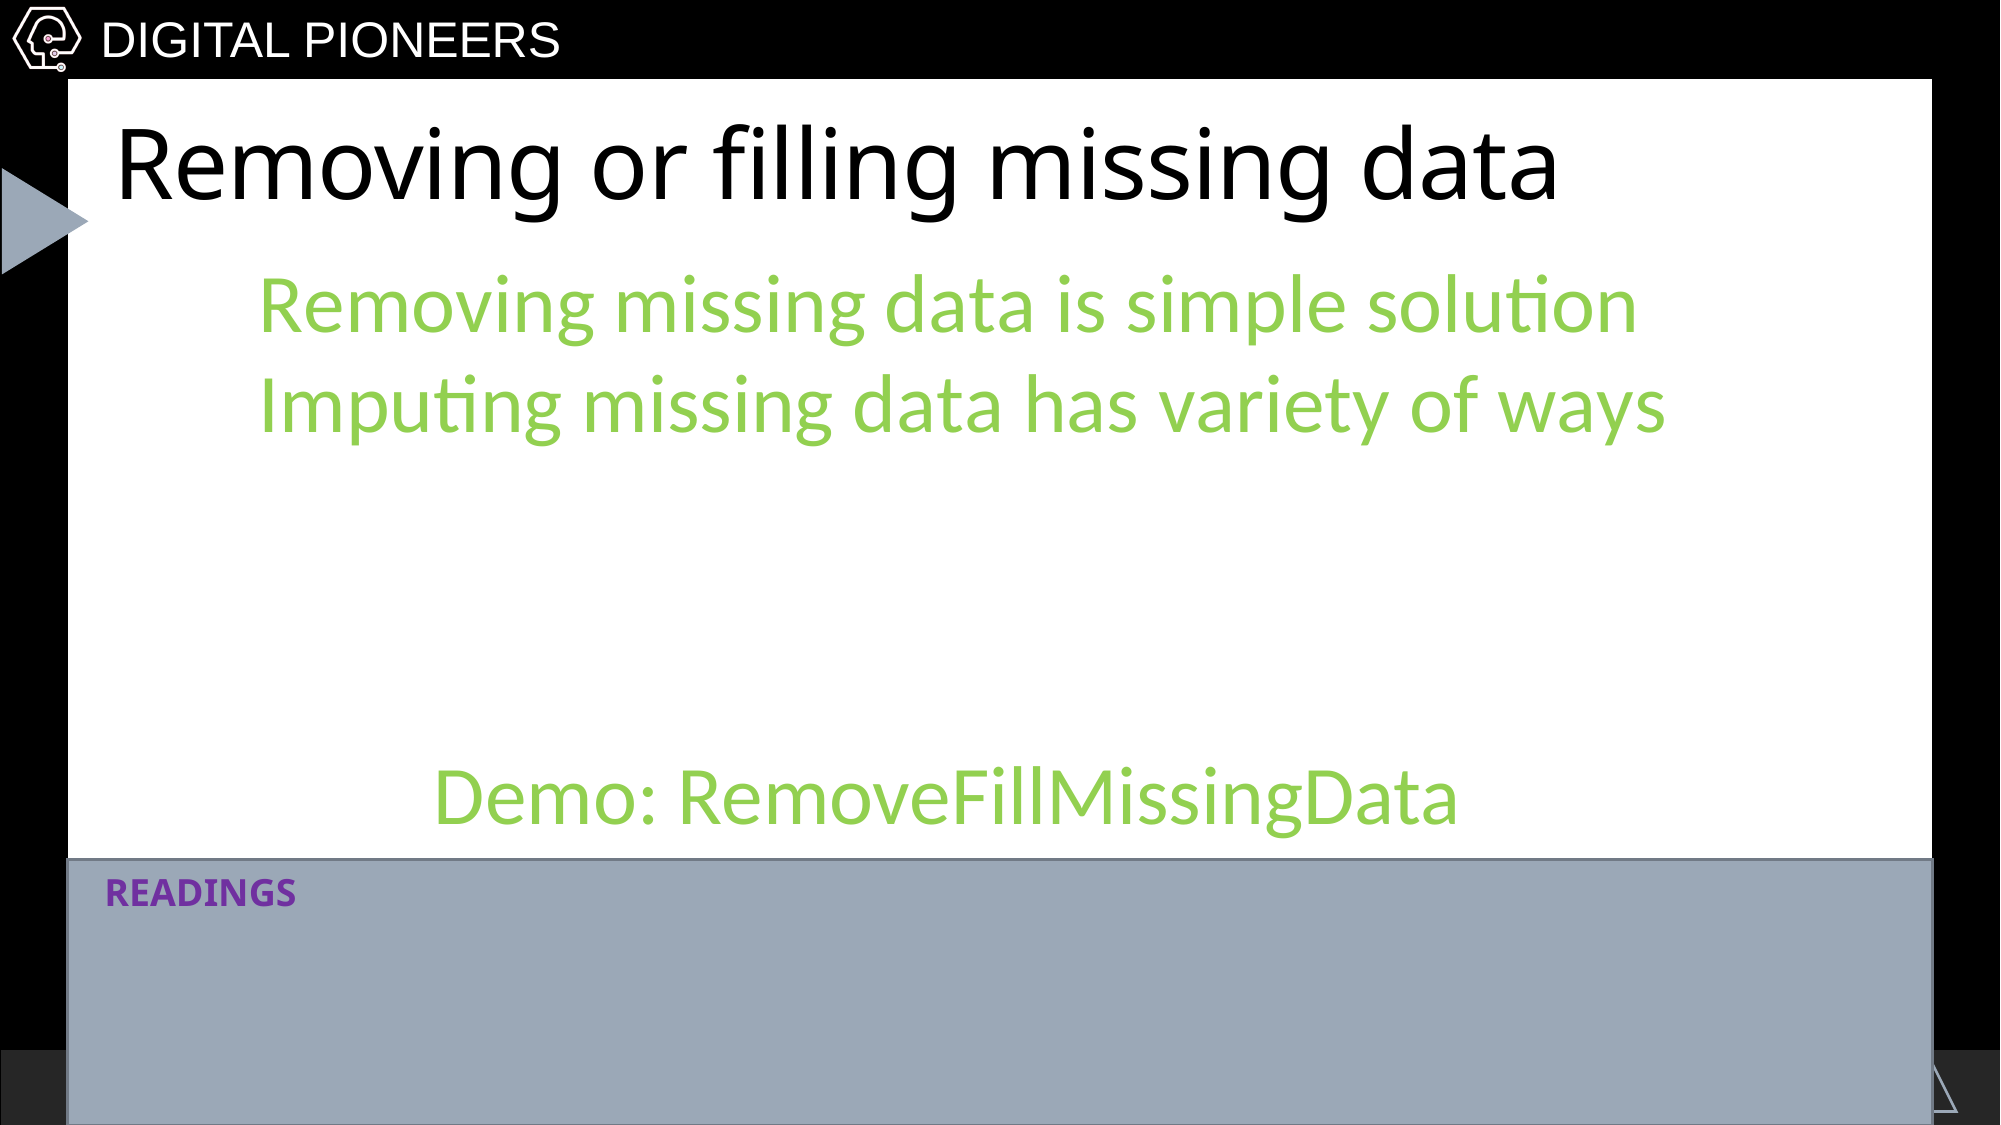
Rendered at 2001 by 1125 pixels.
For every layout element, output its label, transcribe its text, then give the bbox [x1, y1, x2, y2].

text_box DIGITAL PIONEERS [85, 0, 596, 76]
text_box [68, 860, 1933, 1125]
picture [7, 5, 85, 73]
text_box READINGS [89, 861, 326, 922]
text_box Removing missing data is simple solution Imputing missing data has variety of ways [150, 242, 1749, 561]
text_box Demo: RemoveFillMissingData [82, 733, 1813, 850]
title Removing or filling missing data [98, 93, 1813, 243]
